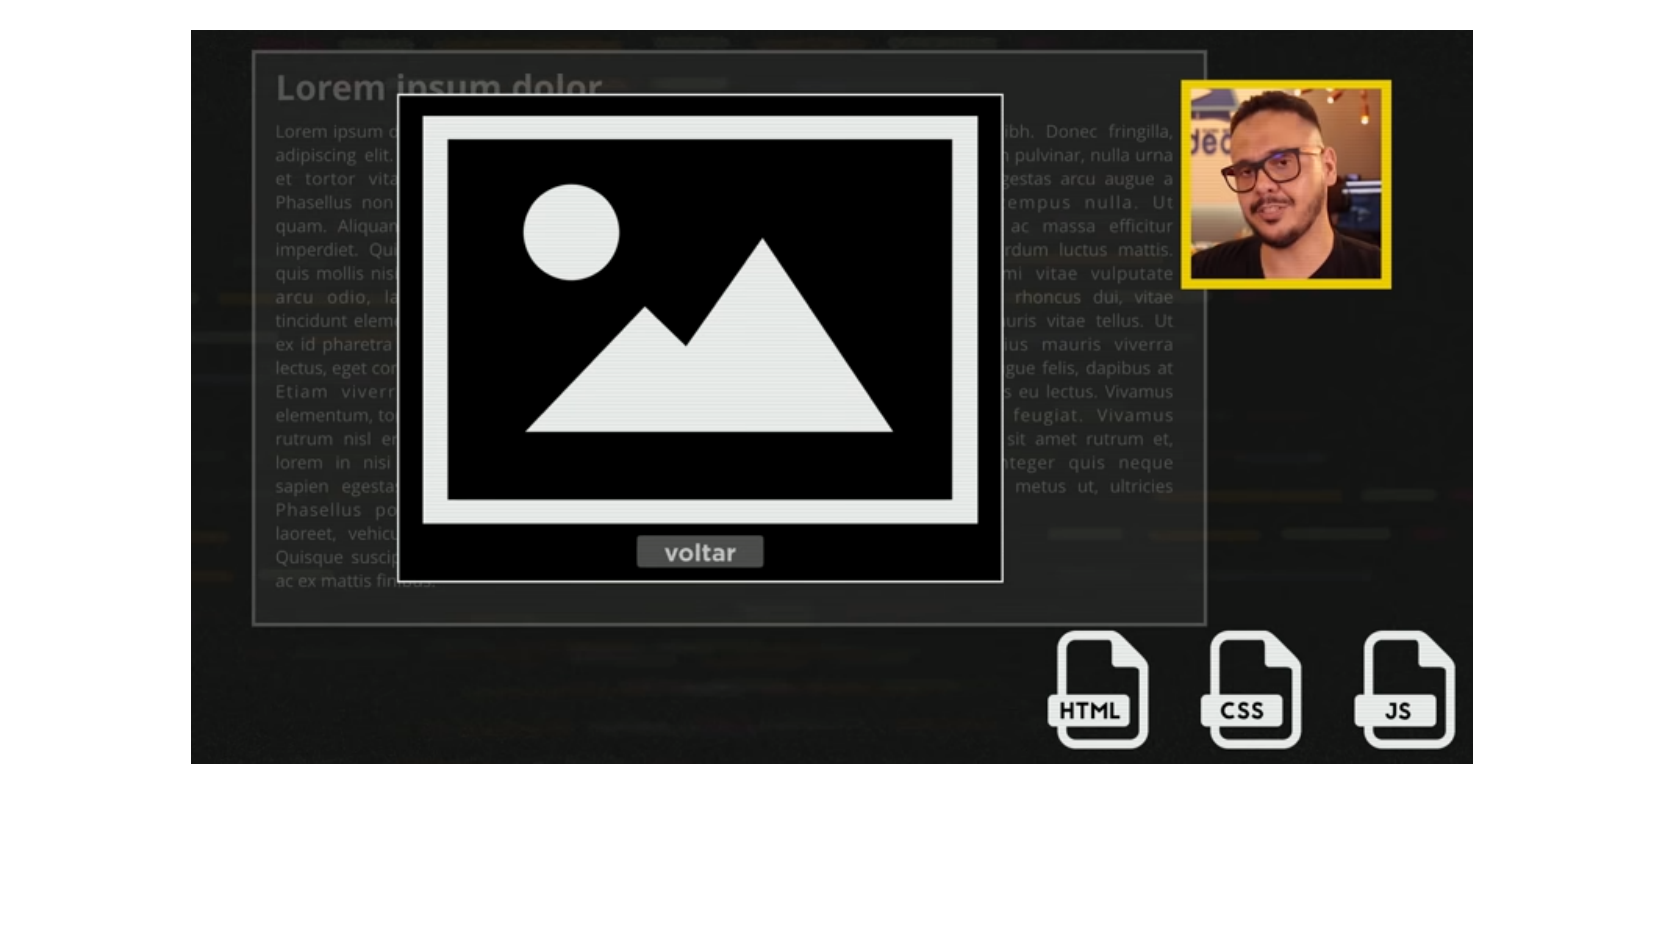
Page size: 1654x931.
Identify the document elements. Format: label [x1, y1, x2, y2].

picture [191, 30, 1473, 764]
